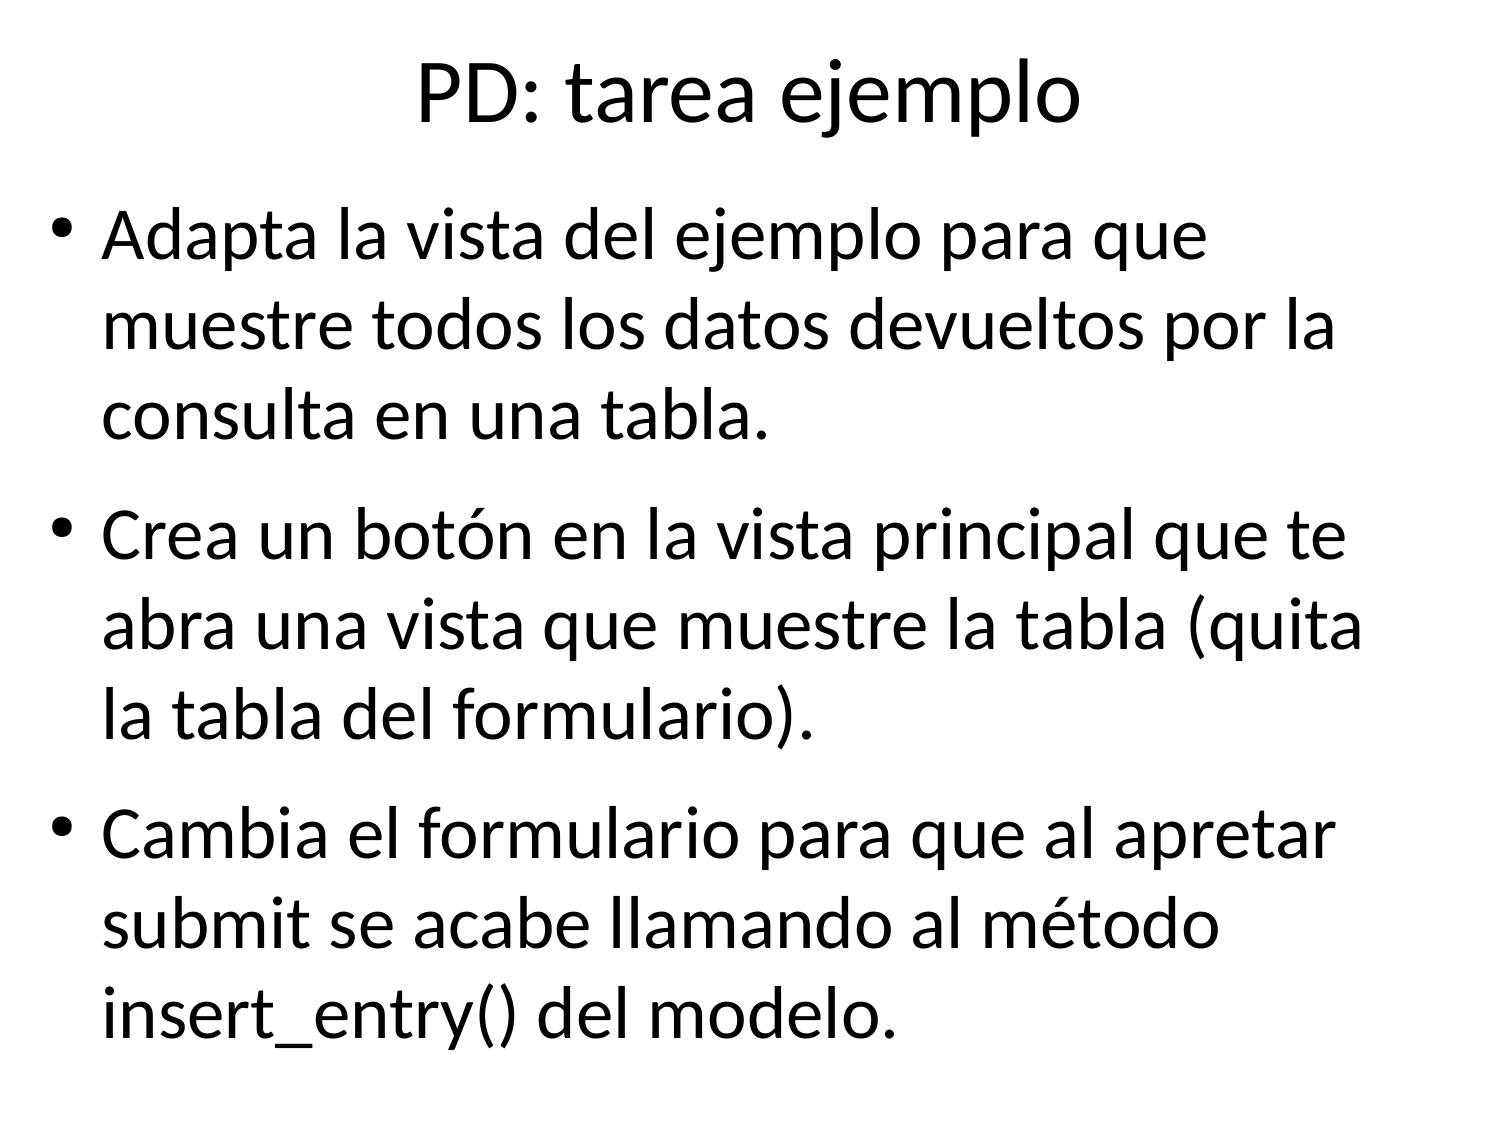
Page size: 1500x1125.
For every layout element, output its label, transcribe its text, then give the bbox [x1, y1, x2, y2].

title PD: tarea ejemplo [75, 23, 1425, 177]
list Adapta la vista del ejemplo para que muestre todos los datos devueltos por la consulta en una tabla. Crea un botón en la vista principal que te abra una vista que muestre la tabla (quita la tabla del formulario). Cambia el formulario para que al apretar submit se acabe llamando al método insert_entry() del modelo. [16, 177, 1441, 1005]
